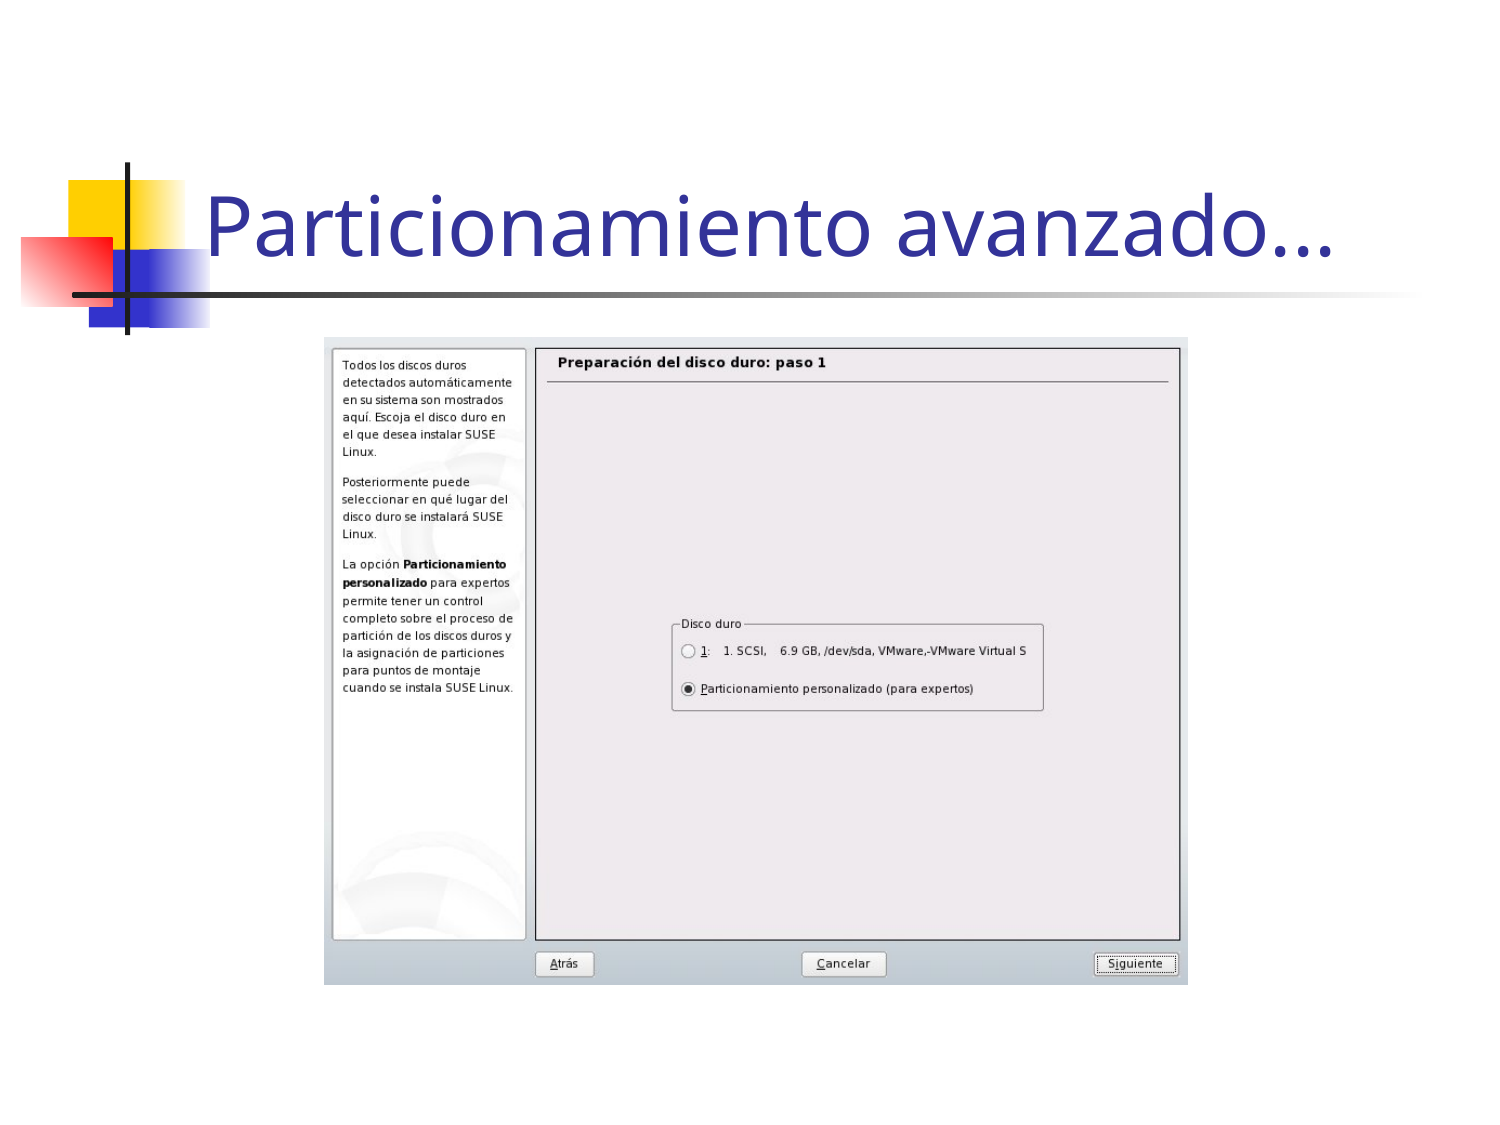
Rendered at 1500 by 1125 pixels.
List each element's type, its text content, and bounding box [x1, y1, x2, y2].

title Particionamiento avanzado... [188, 101, 1468, 289]
picture [324, 337, 1188, 985]
